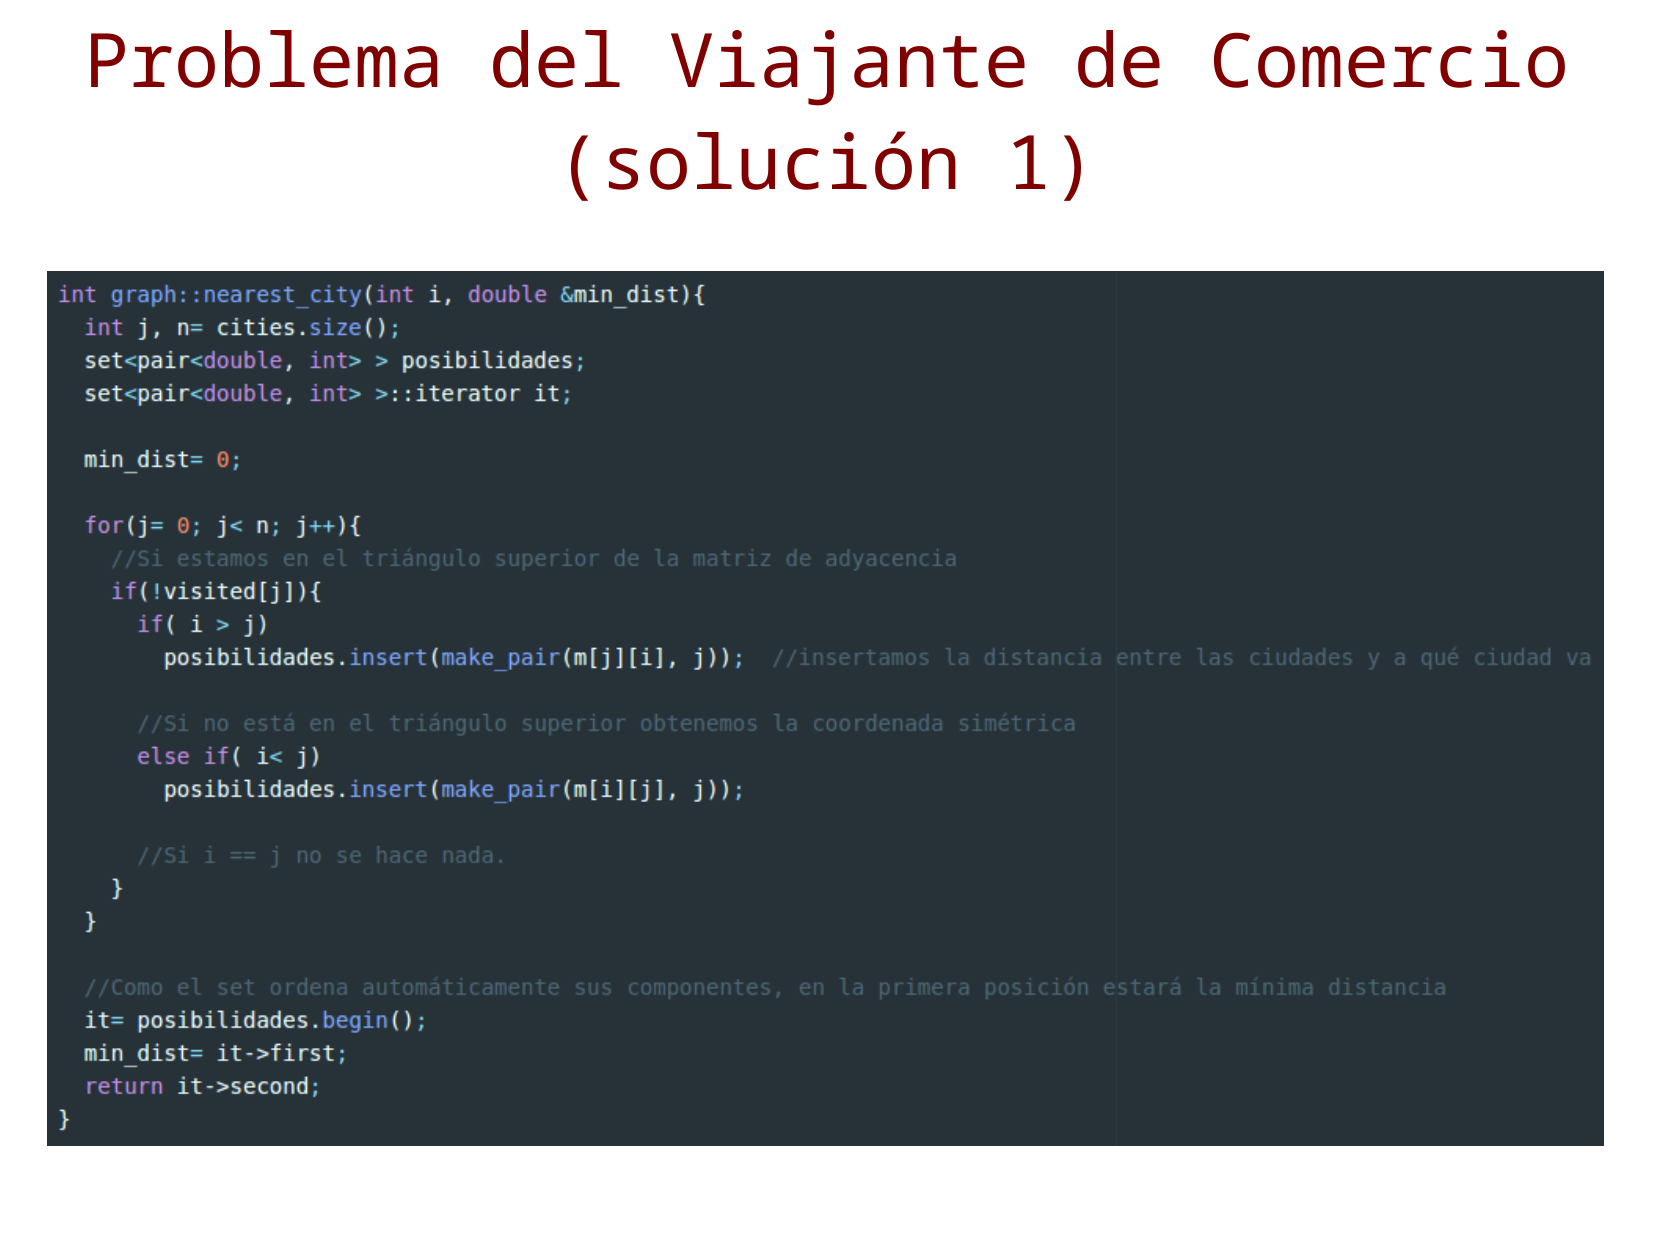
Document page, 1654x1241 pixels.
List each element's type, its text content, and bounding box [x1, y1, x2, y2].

picture [47, 271, 1604, 1146]
title Problema del Viajante de Comercio (solución 1) [82, 5, 1571, 213]
